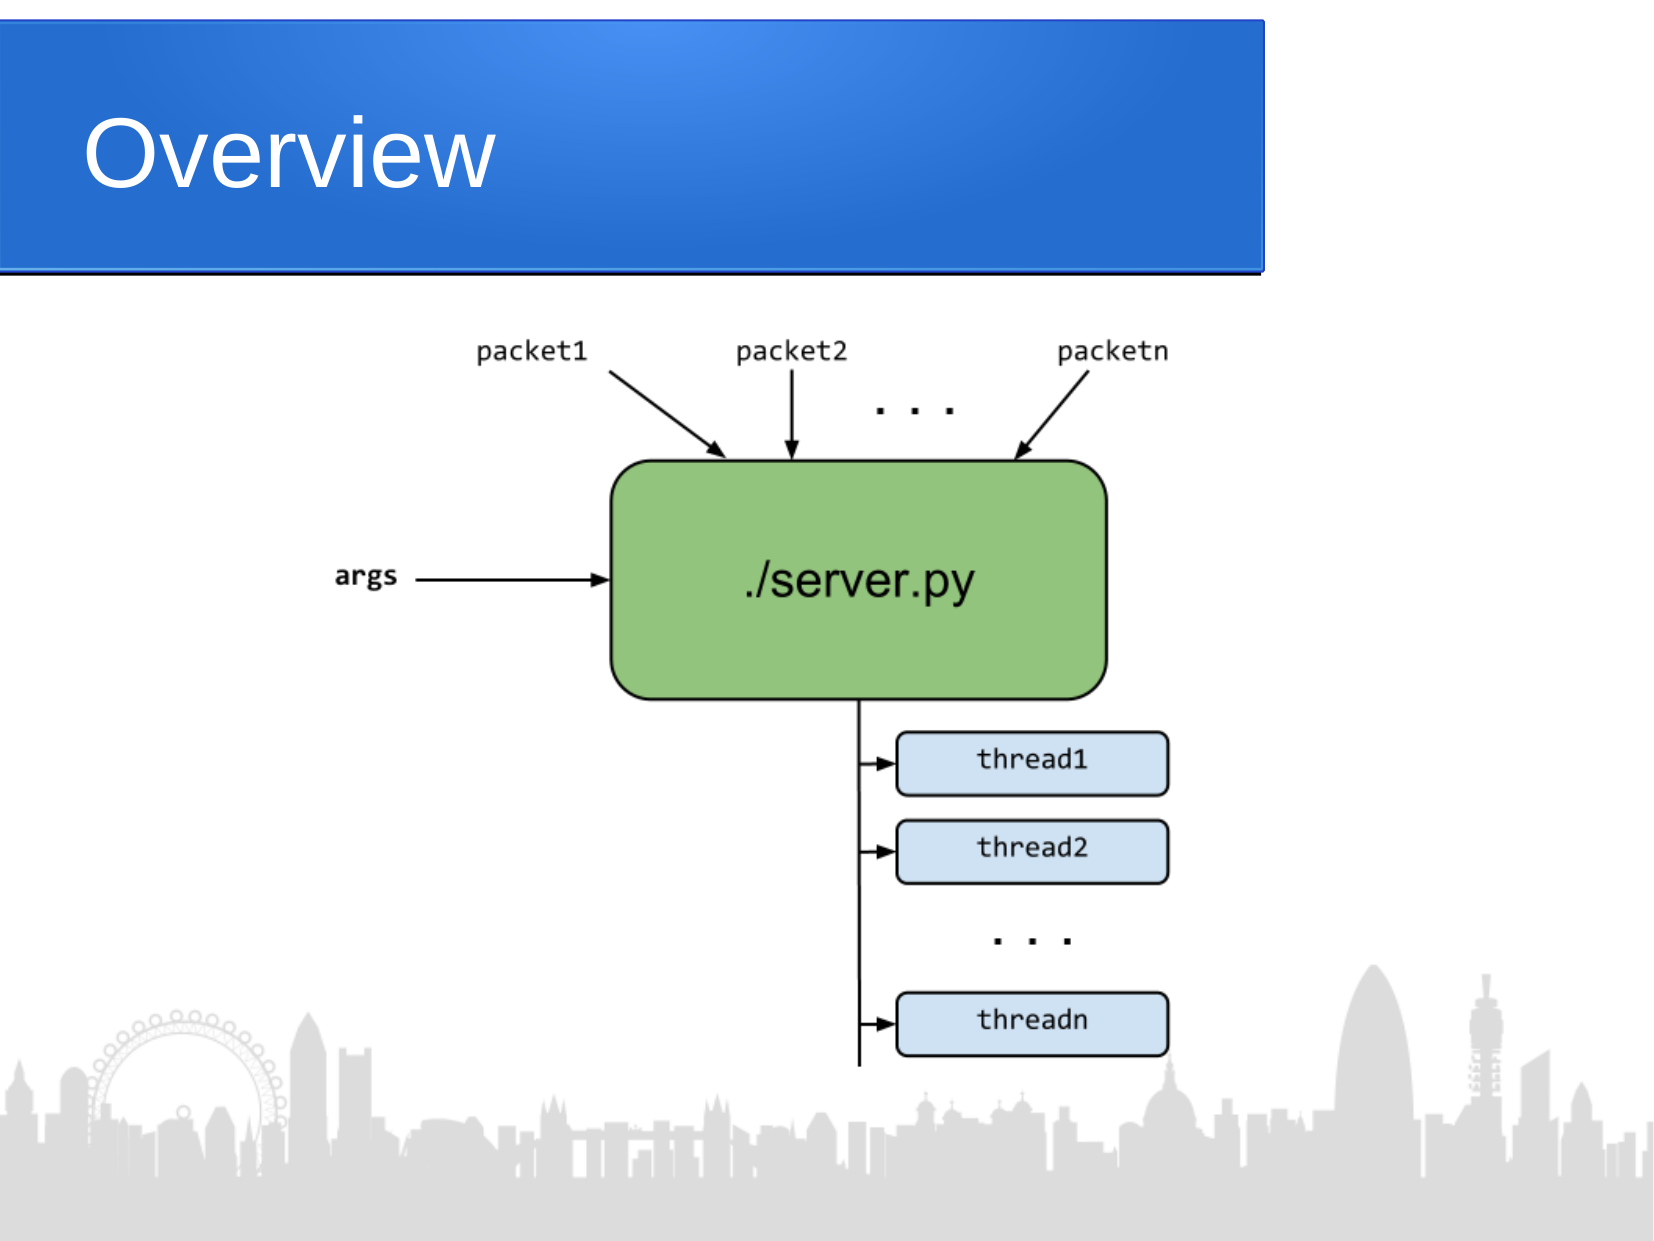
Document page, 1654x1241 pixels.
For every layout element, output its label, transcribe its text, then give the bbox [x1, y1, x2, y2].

picture [0, 330, 1654, 1241]
title Overview [82, 49, 1250, 257]
